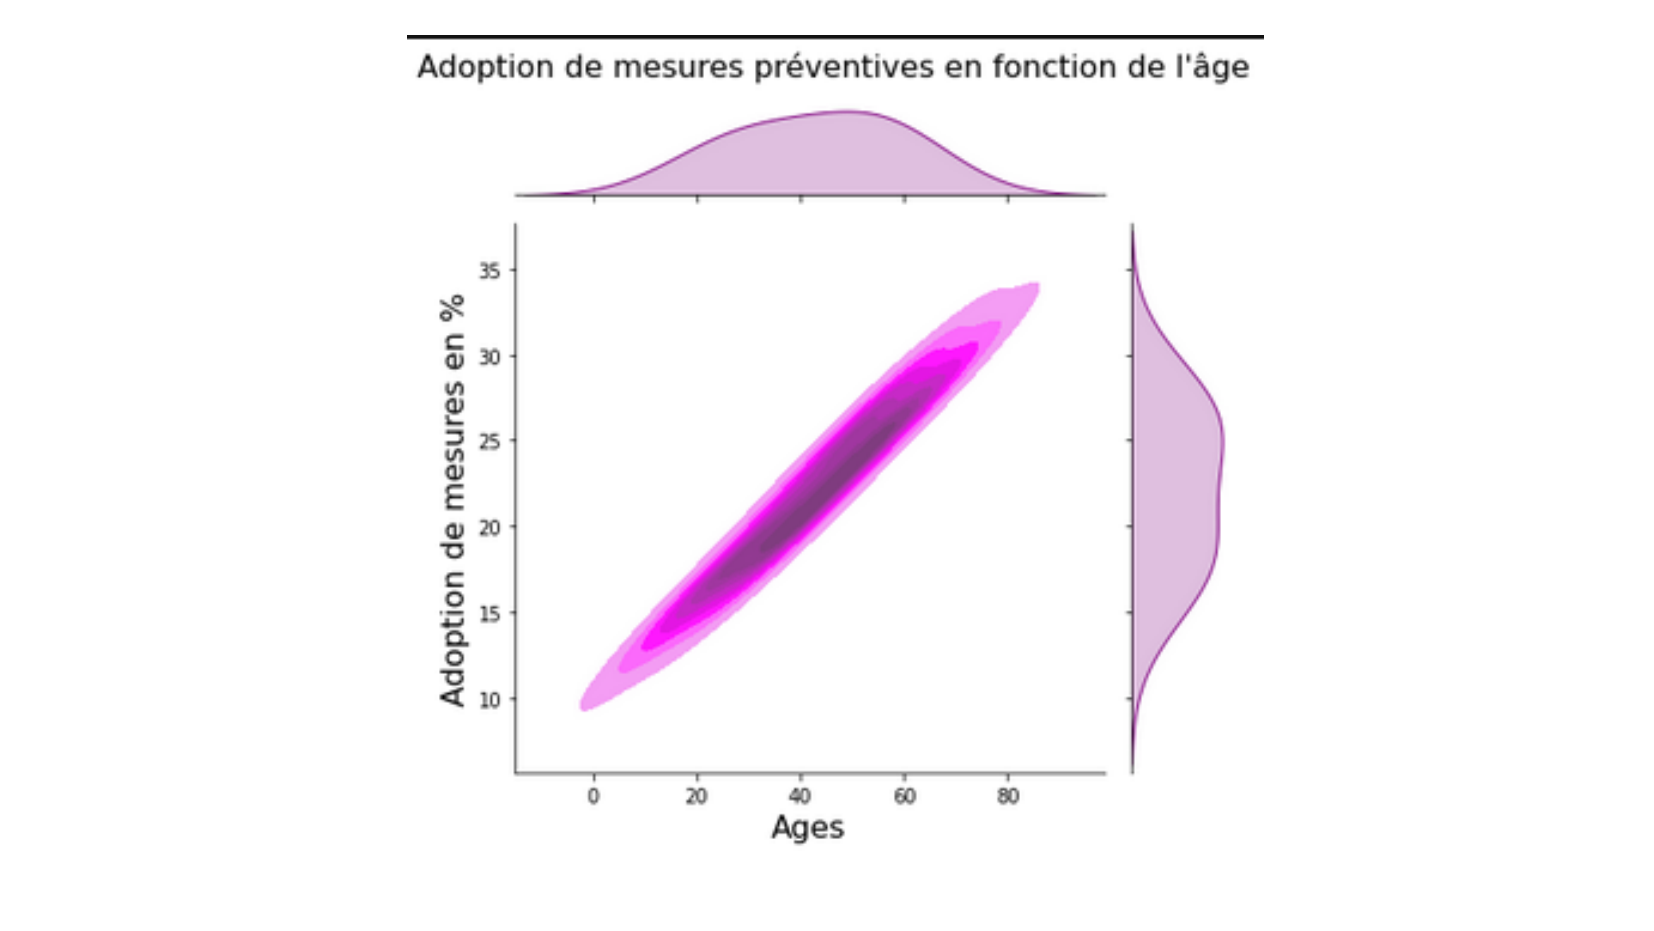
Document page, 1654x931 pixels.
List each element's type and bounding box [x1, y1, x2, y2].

picture [407, 35, 1264, 851]
